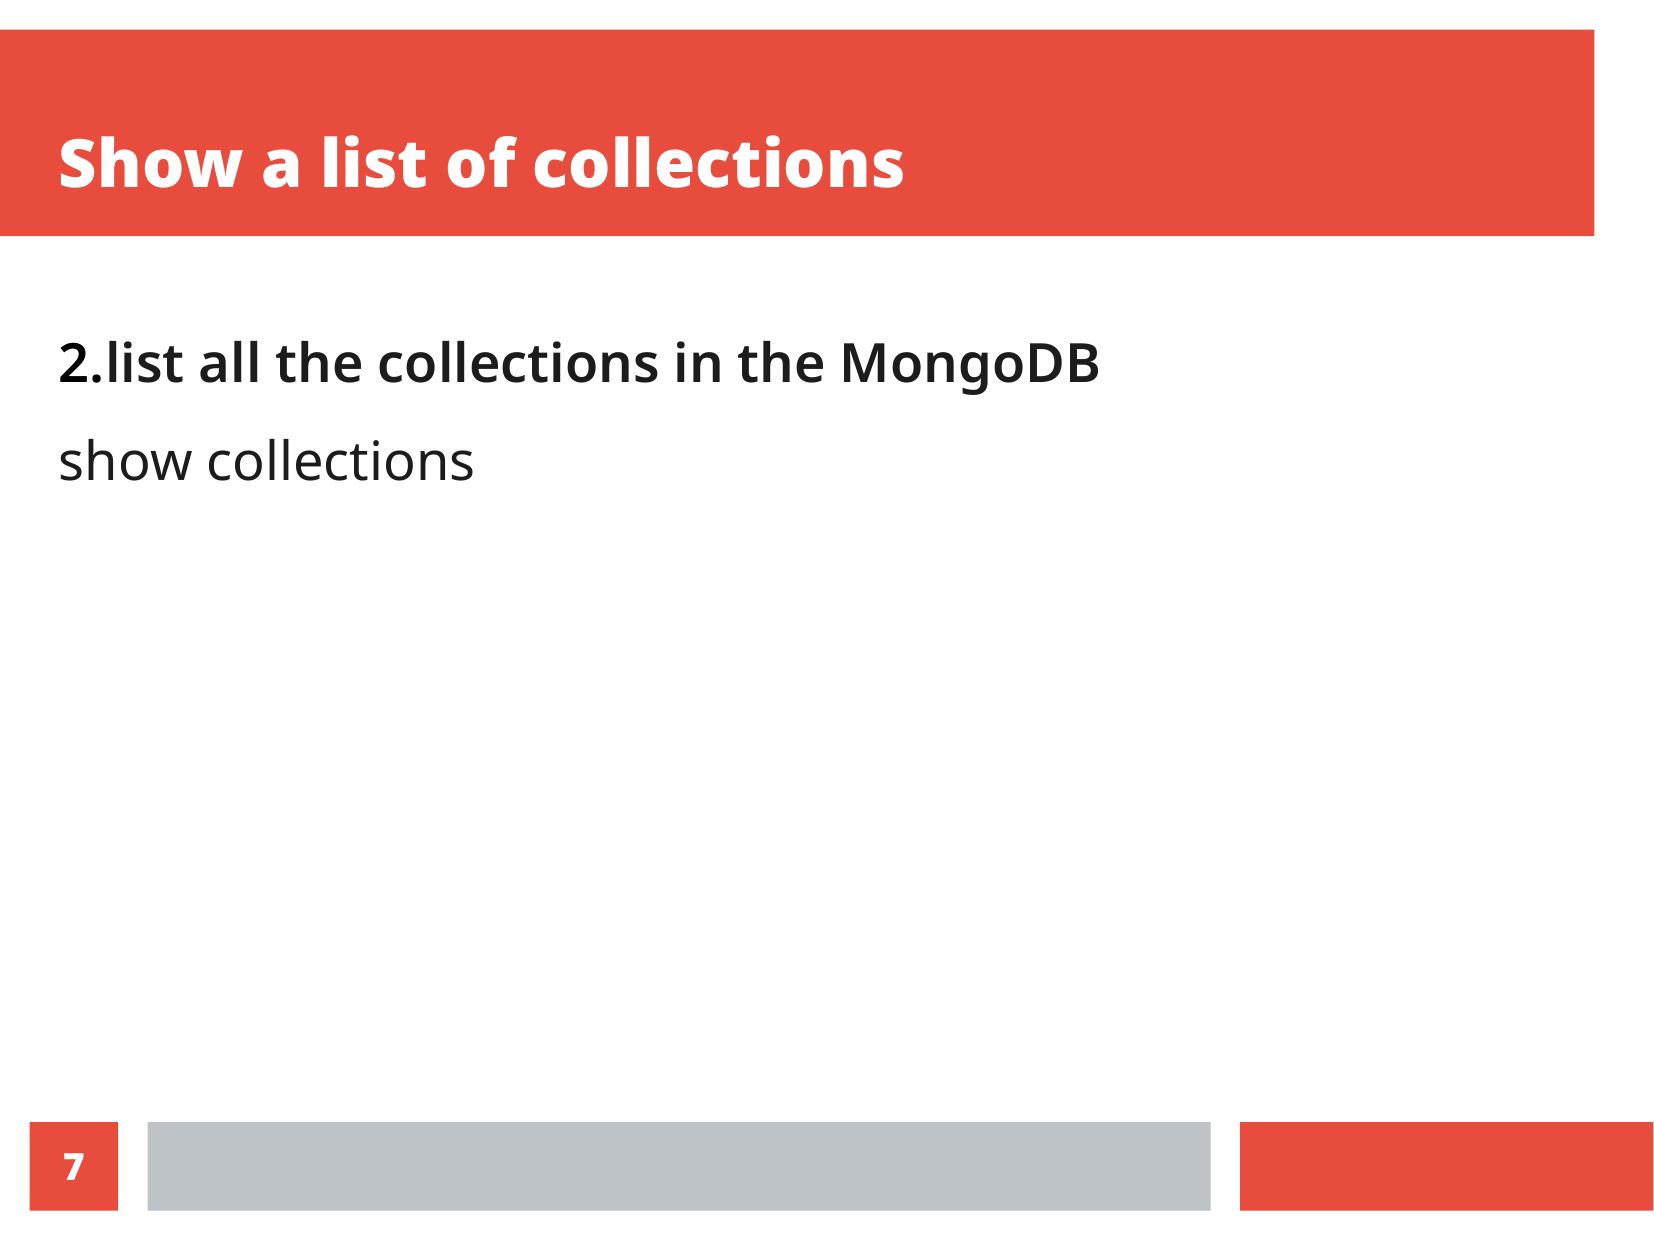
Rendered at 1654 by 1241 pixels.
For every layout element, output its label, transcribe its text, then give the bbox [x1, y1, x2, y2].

title Show a list of collections [59, 59, 1595, 207]
list list all the collections in the MongoDB show collections [59, 324, 1565, 1093]
